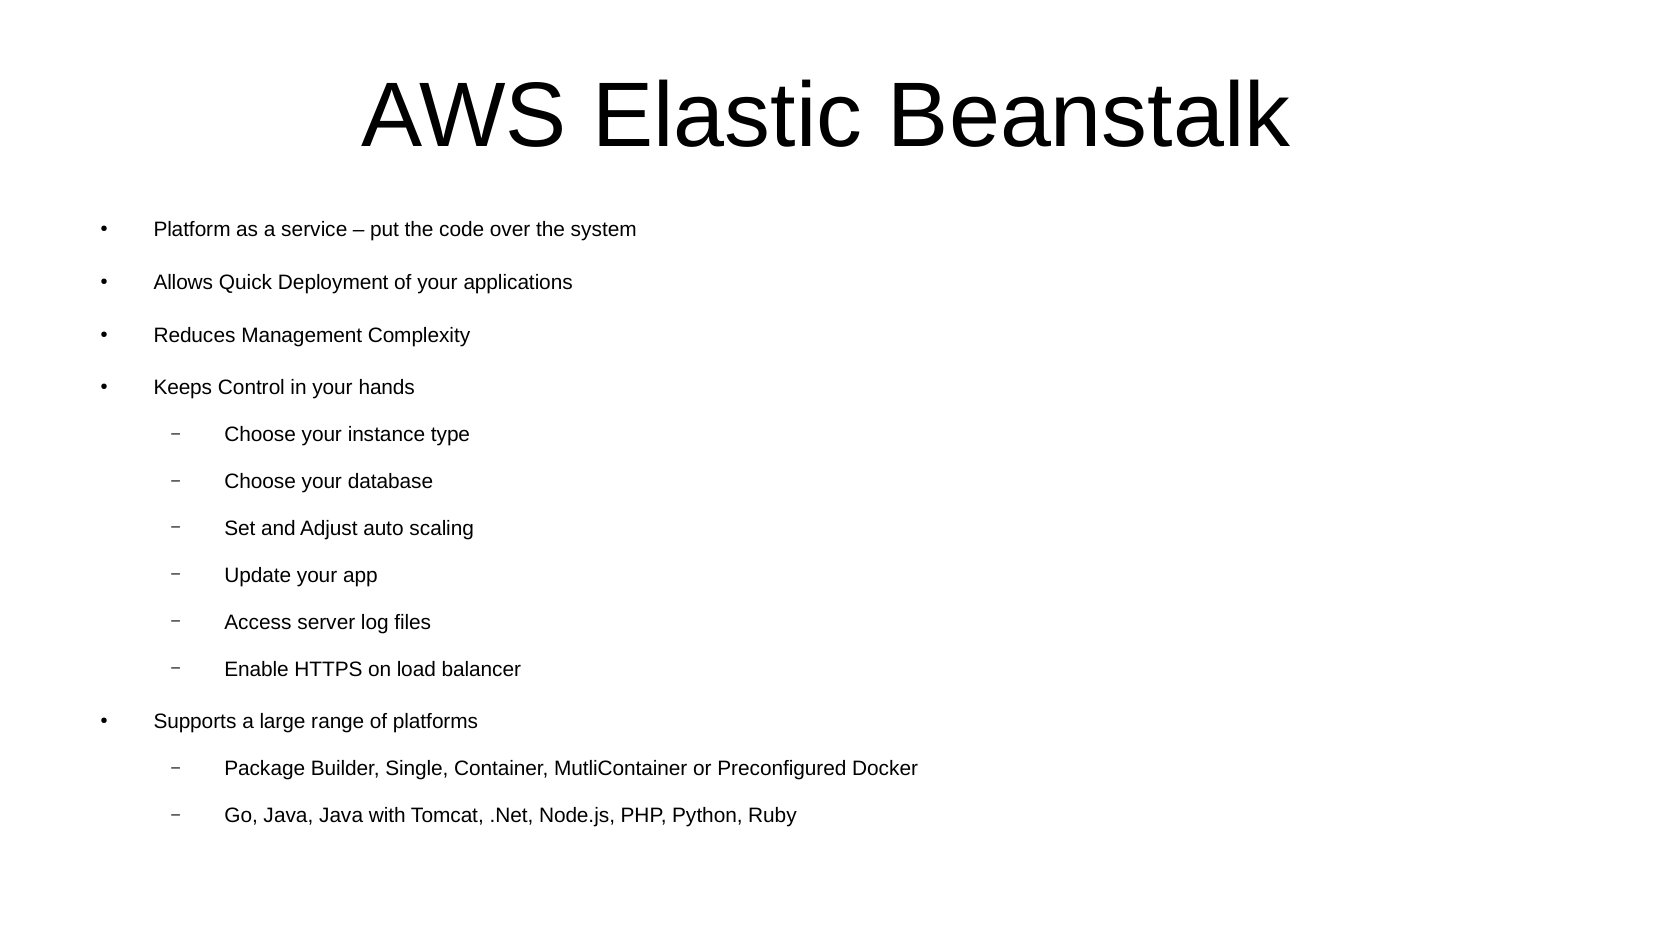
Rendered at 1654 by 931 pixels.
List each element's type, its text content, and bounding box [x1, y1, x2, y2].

list Platform as a service – put the code over the system Allows Quick Deployment of your applications Reduces Management Complexity Keeps Control in your hands Choose your instance type Choose your database Set and Adjust auto scaling Update your app Access server log files Enable HTTPS on load balancer Supports a large range of platforms Package Builder, Single, Container, MutliContainer or Preconfigured Docker Go, Java, Java with Tomcat, .Net, Node.js, PHP, Python, Ruby [82, 217, 1636, 916]
title AWS Elastic Beanstalk [82, 37, 1571, 193]
